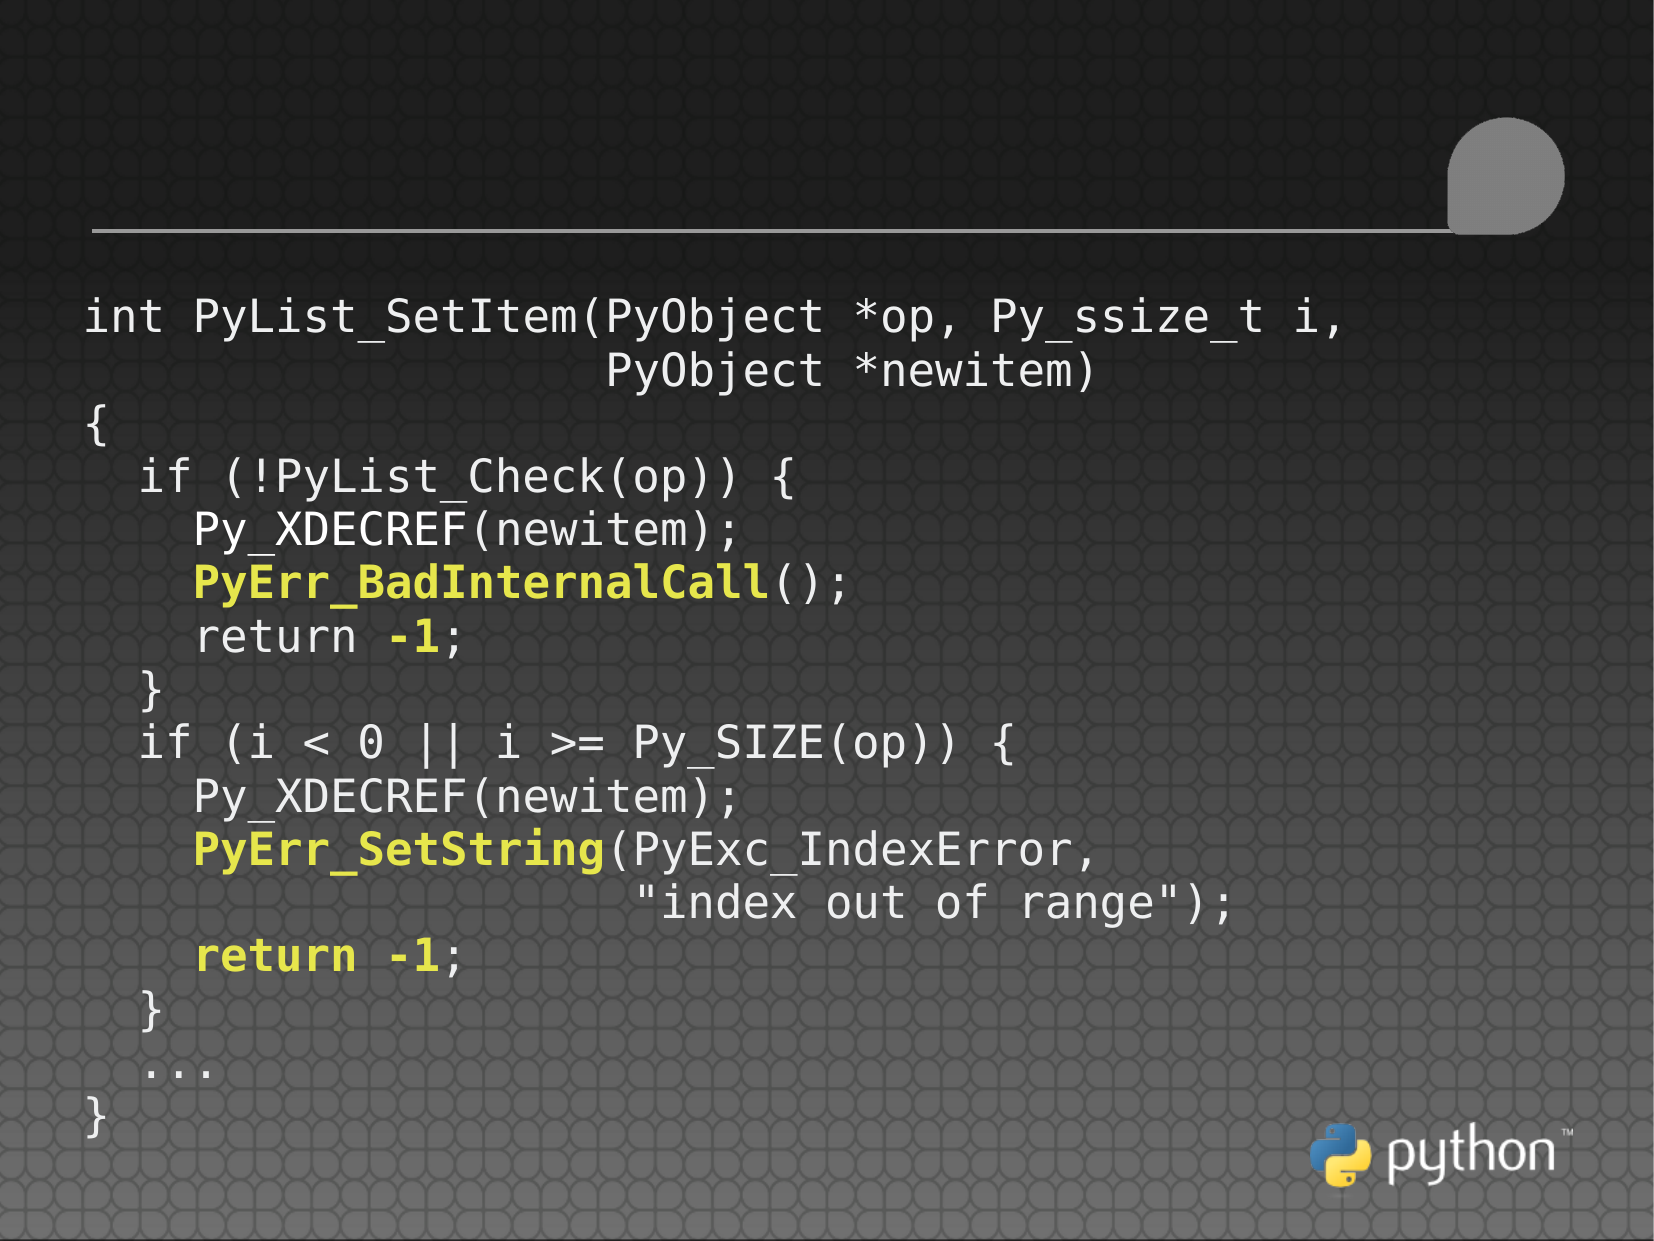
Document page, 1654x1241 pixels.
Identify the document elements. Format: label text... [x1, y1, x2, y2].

list int PyList_SetItem(PyObject *op, Py_ssize_t i, PyObject *newitem) { if (!PyList_Check(op)) { Py_XDECREF(newitem); PyErr_BadInternalCall(); return -1; } if (i < 0 || i >= Py_SIZE(op)) { Py_XDECREF(newitem); PyErr_SetString(PyExc_IndexError, "index out of range"); return -1; } ... } [82, 290, 1571, 1143]
picture [0, 0, 1654, 1241]
